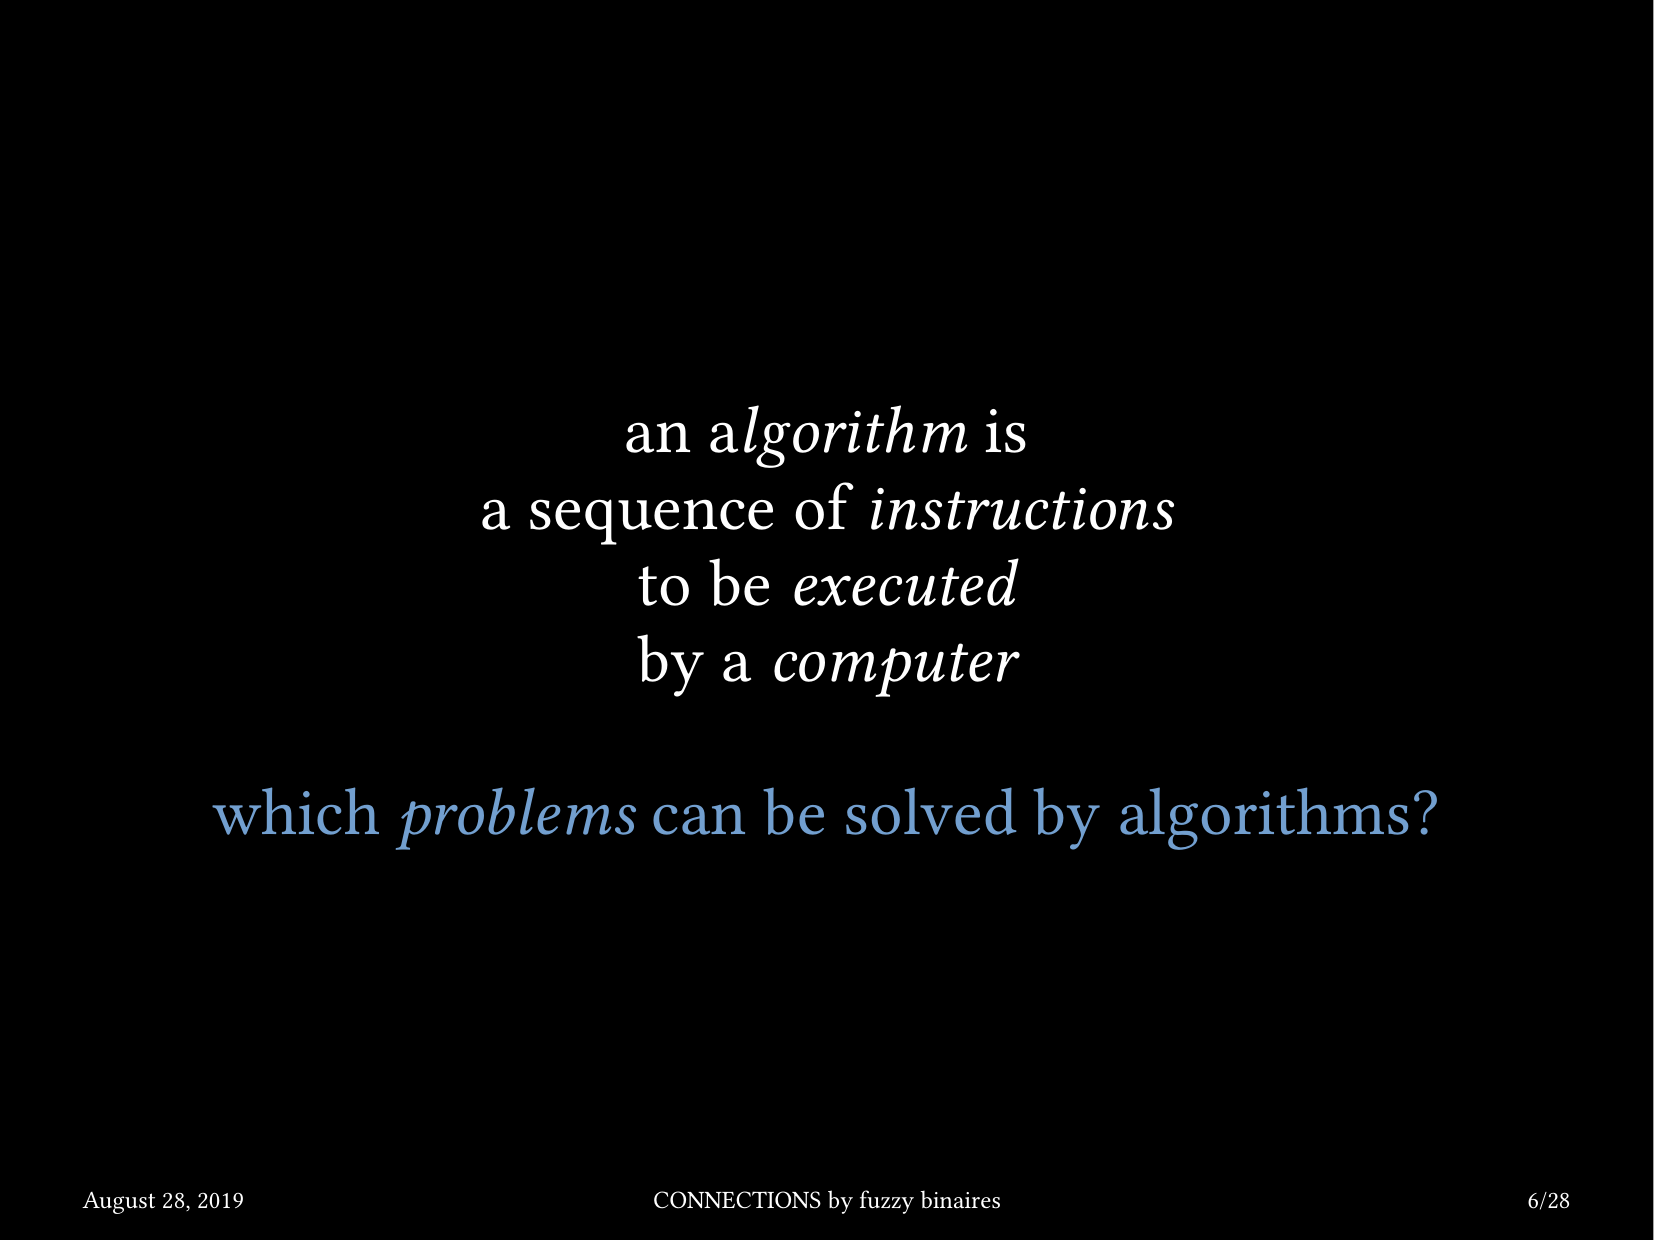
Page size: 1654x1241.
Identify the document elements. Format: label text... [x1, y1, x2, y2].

subtitle an algorithm is a sequence of instructions to be executed by a computer which problems can be solved by algorithms? [82, 240, 1571, 1081]
